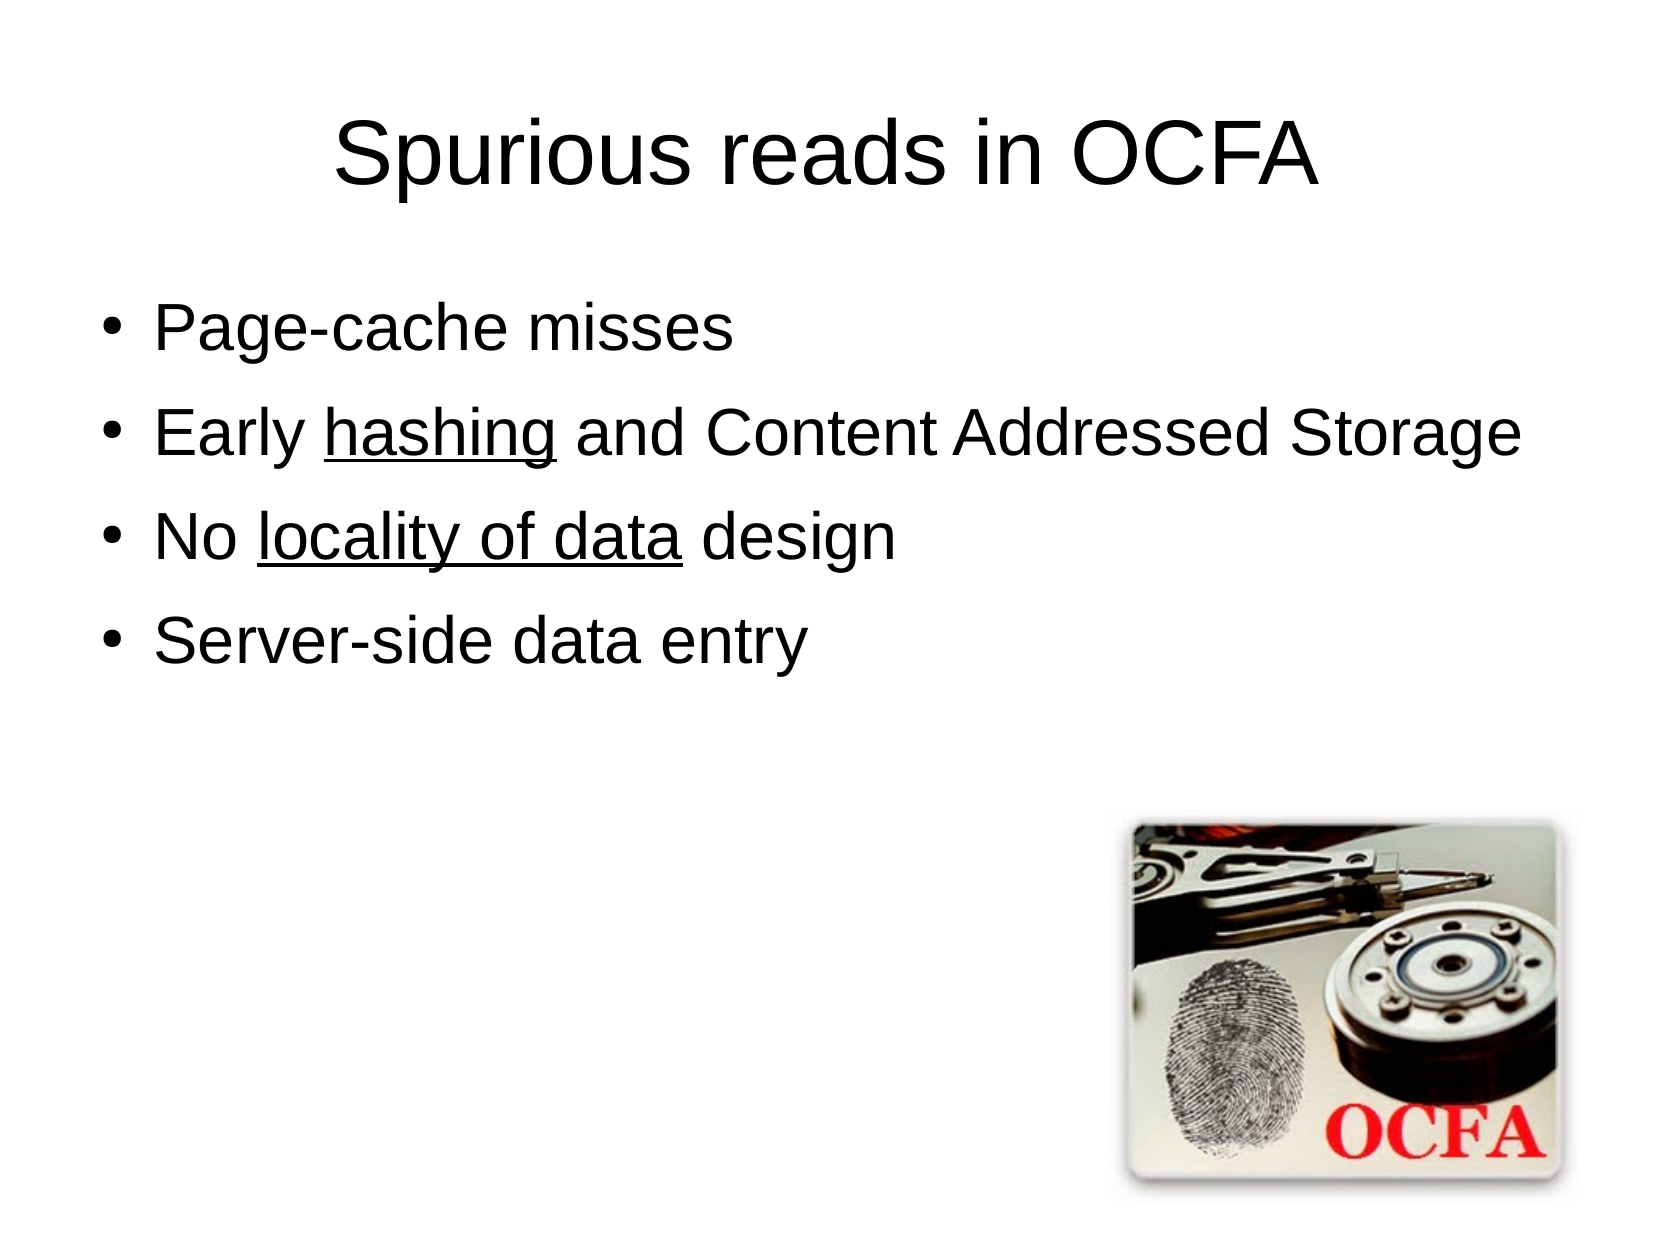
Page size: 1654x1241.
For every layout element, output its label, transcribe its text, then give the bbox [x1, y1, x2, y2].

list Page-cache misses Early hashing and Content Addressed Storage No locality of data design Server-side data entry [82, 290, 1571, 1010]
title Spurious reads in OCFA [82, 49, 1571, 257]
picture [1110, 809, 1579, 1203]
